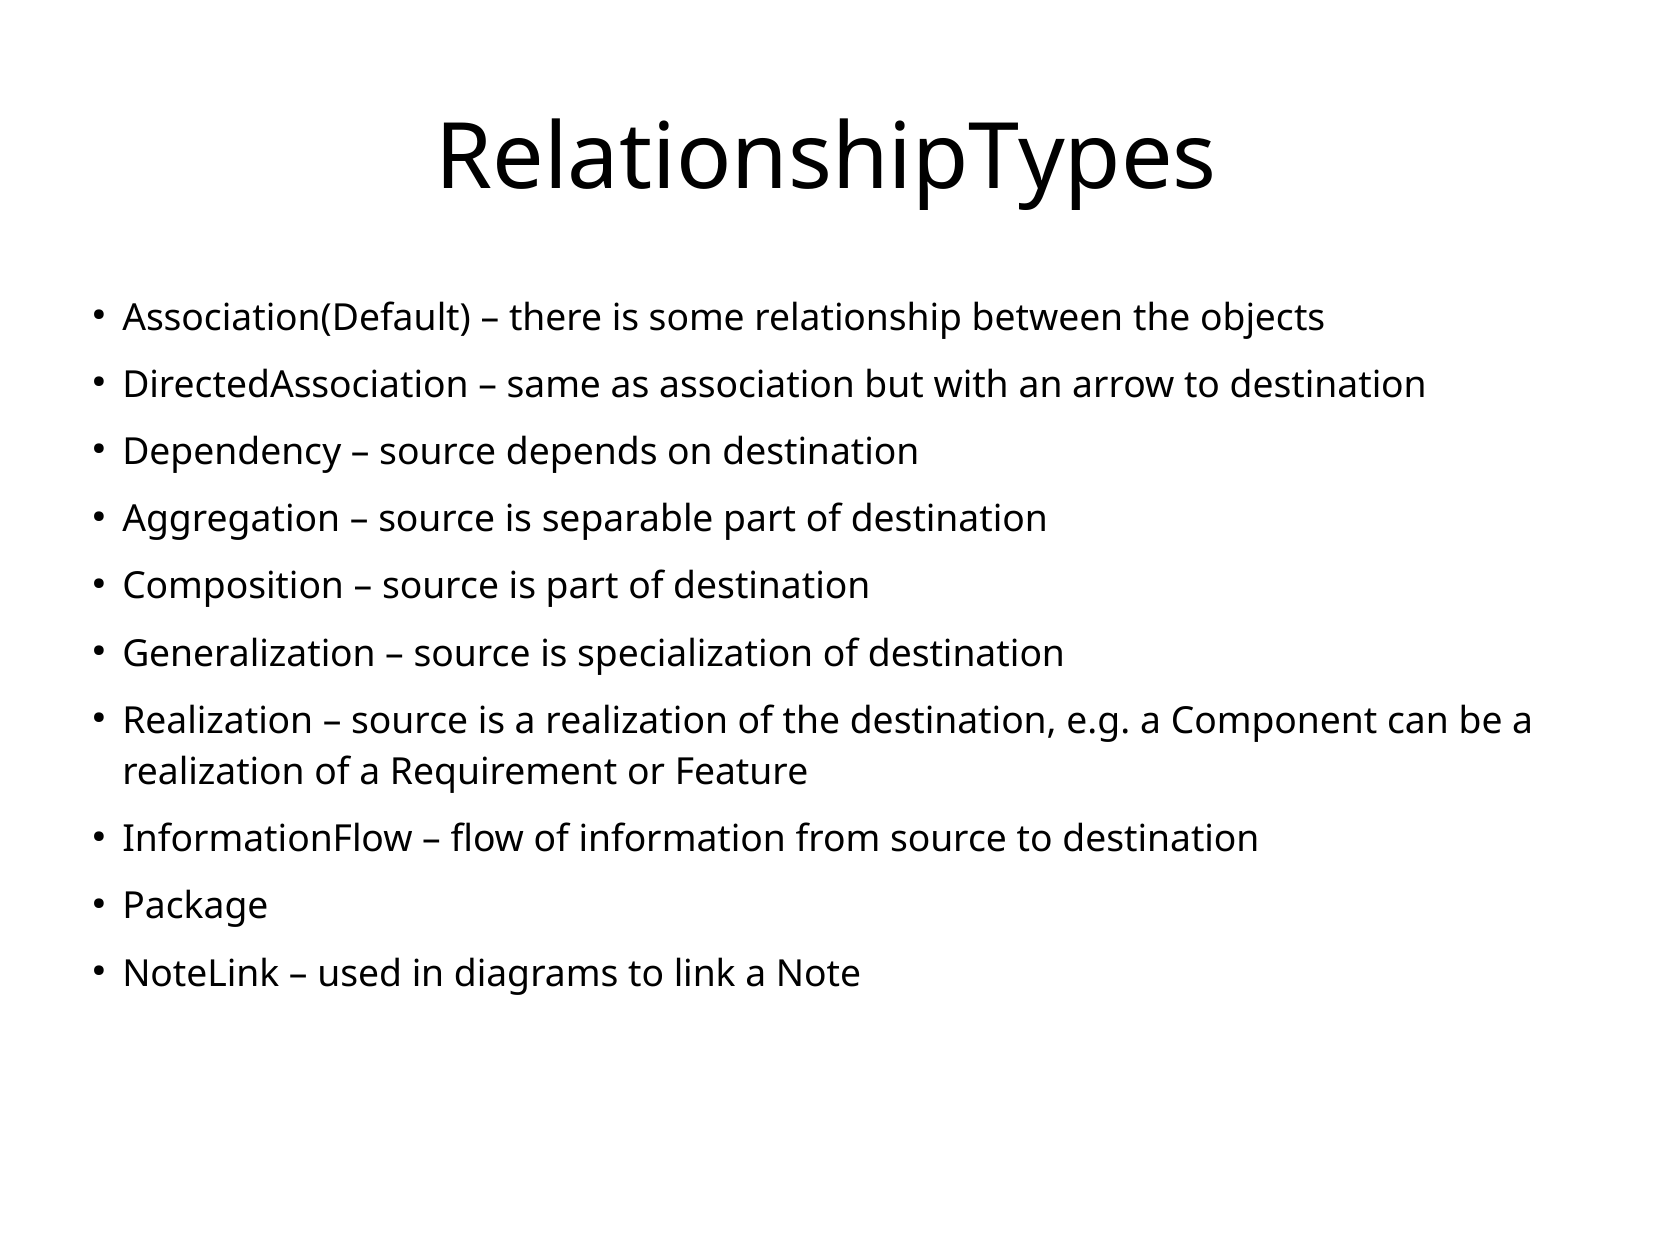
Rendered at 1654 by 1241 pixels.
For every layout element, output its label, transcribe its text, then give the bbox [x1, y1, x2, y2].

list Association(Default) – there is some relationship between the objects DirectedAssociation – same as association but with an arrow to destination Dependency – source depends on destination Aggregation – source is separable part of destination Composition – source is part of destination Generalization – source is specialization of destination Realization – source is a realization of the destination, e.g. a Component can be a realization of a Requirement or Feature InformationFlow – flow of information from source to destination Package NoteLink – used in diagrams to link a Note [82, 290, 1571, 1010]
title RelationshipTypes [82, 49, 1571, 257]
